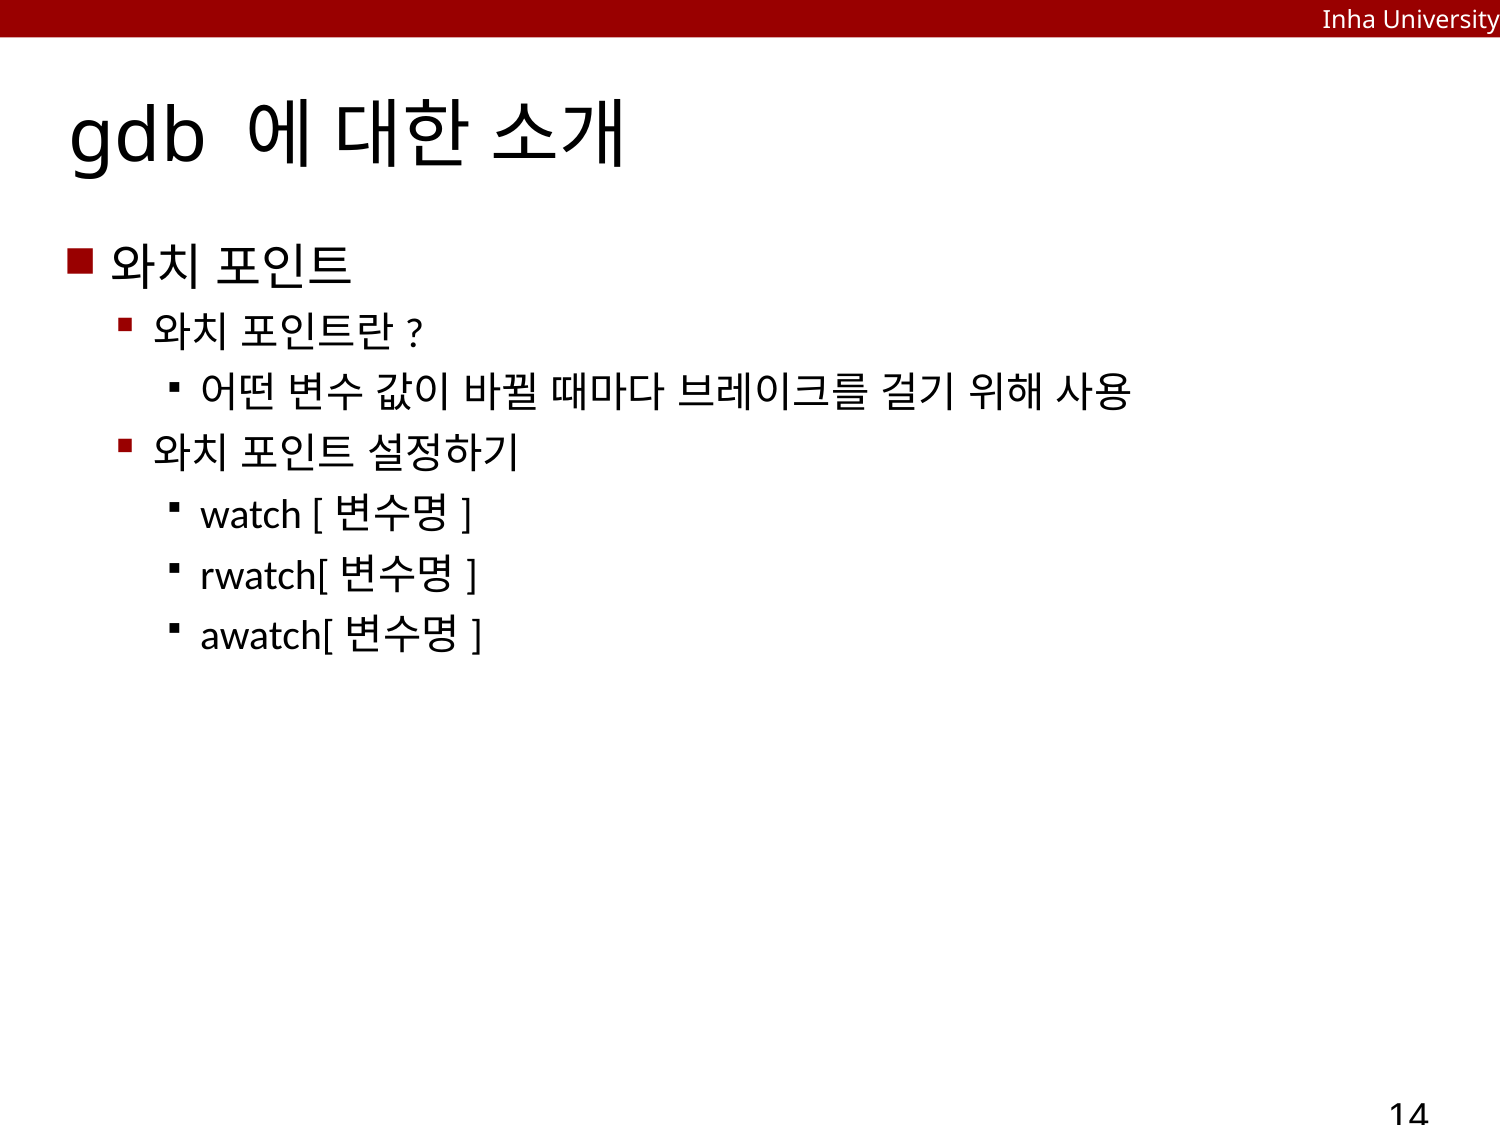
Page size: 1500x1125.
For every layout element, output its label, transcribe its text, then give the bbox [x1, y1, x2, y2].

list 와치 포인트 와치 포인트란? 어떤 변수 값이 바뀔 때마다 브레이크를 걸기 위해 사용 와치 포인트 설정하기 watch [변수명] rwatch[변수명] awatch[변수명] [62, 229, 1438, 1050]
text_box [0, 0, 1500, 38]
text_box Inha University [1322, 3, 1500, 33]
title gdb 에 대한 소개 [62, 41, 1438, 221]
